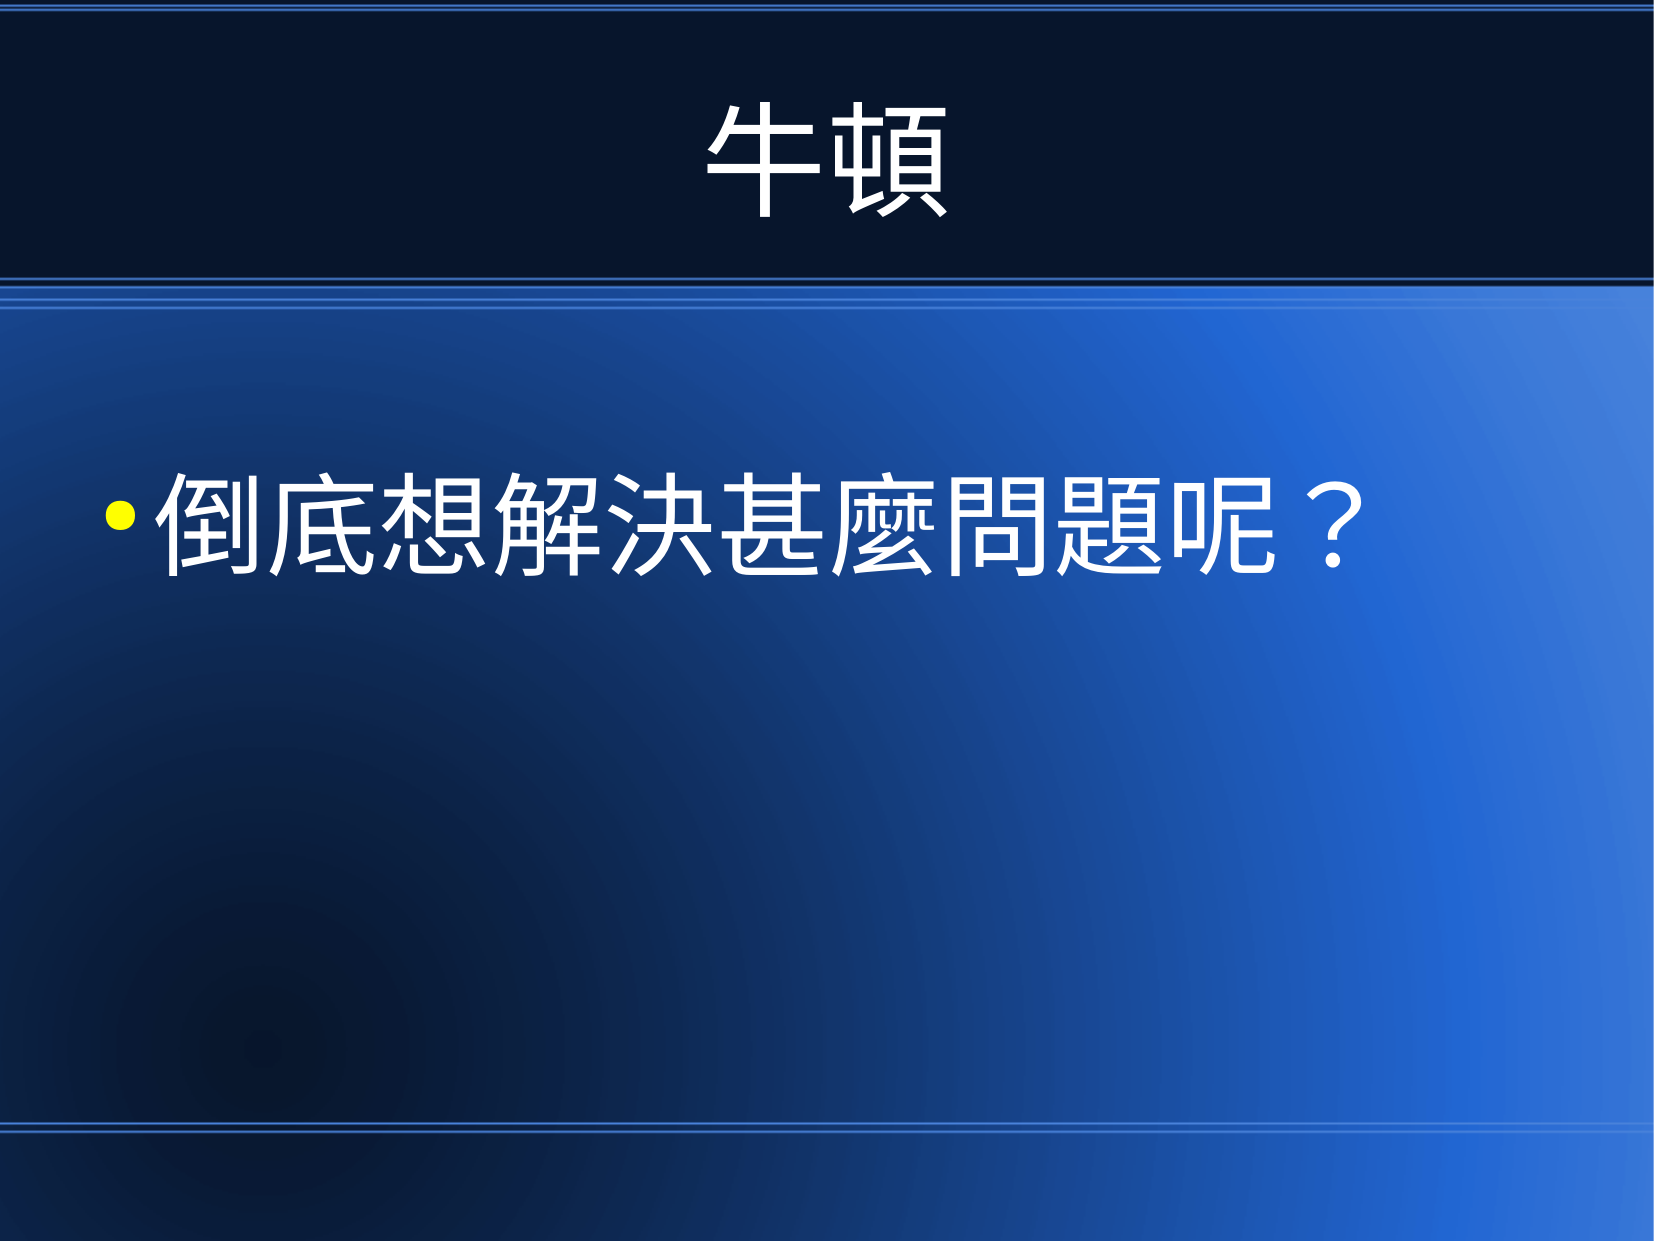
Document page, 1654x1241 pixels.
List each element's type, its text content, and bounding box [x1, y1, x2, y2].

title 牛頓 [82, 49, 1571, 257]
list 倒底想解決甚麼問題呢？ [82, 355, 1571, 1241]
picture [0, 0, 1654, 1241]
